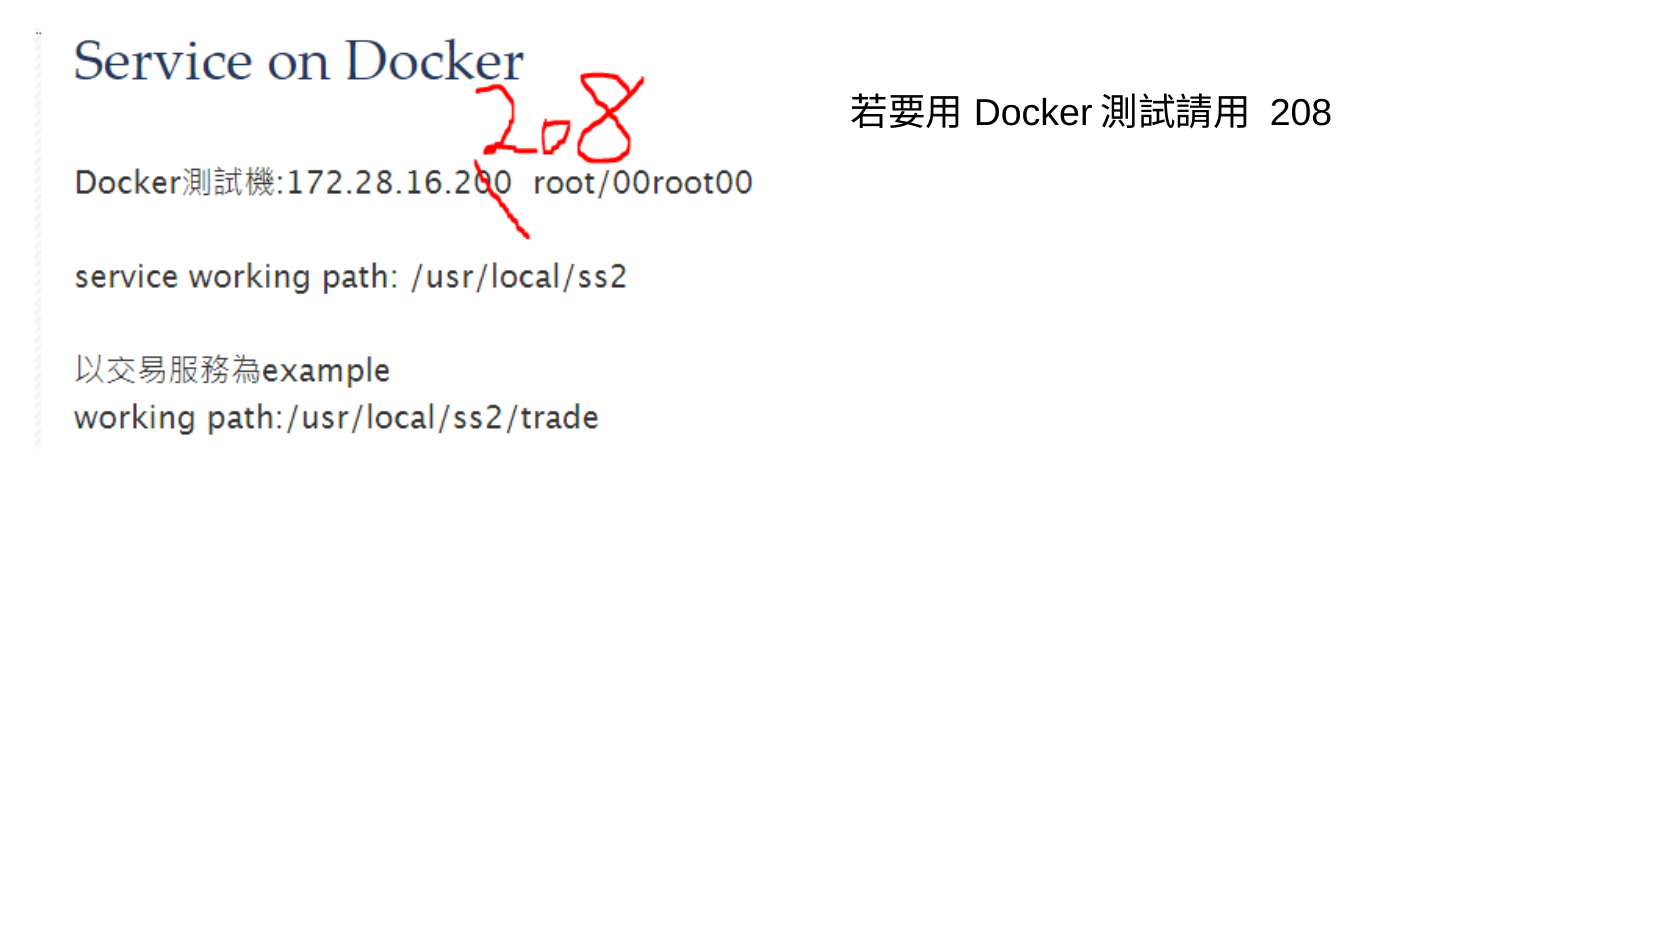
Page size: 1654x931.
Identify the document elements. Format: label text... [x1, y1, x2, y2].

text_box 若要用Docker測試請用 208 [835, 74, 1347, 189]
picture [35, 28, 869, 449]
